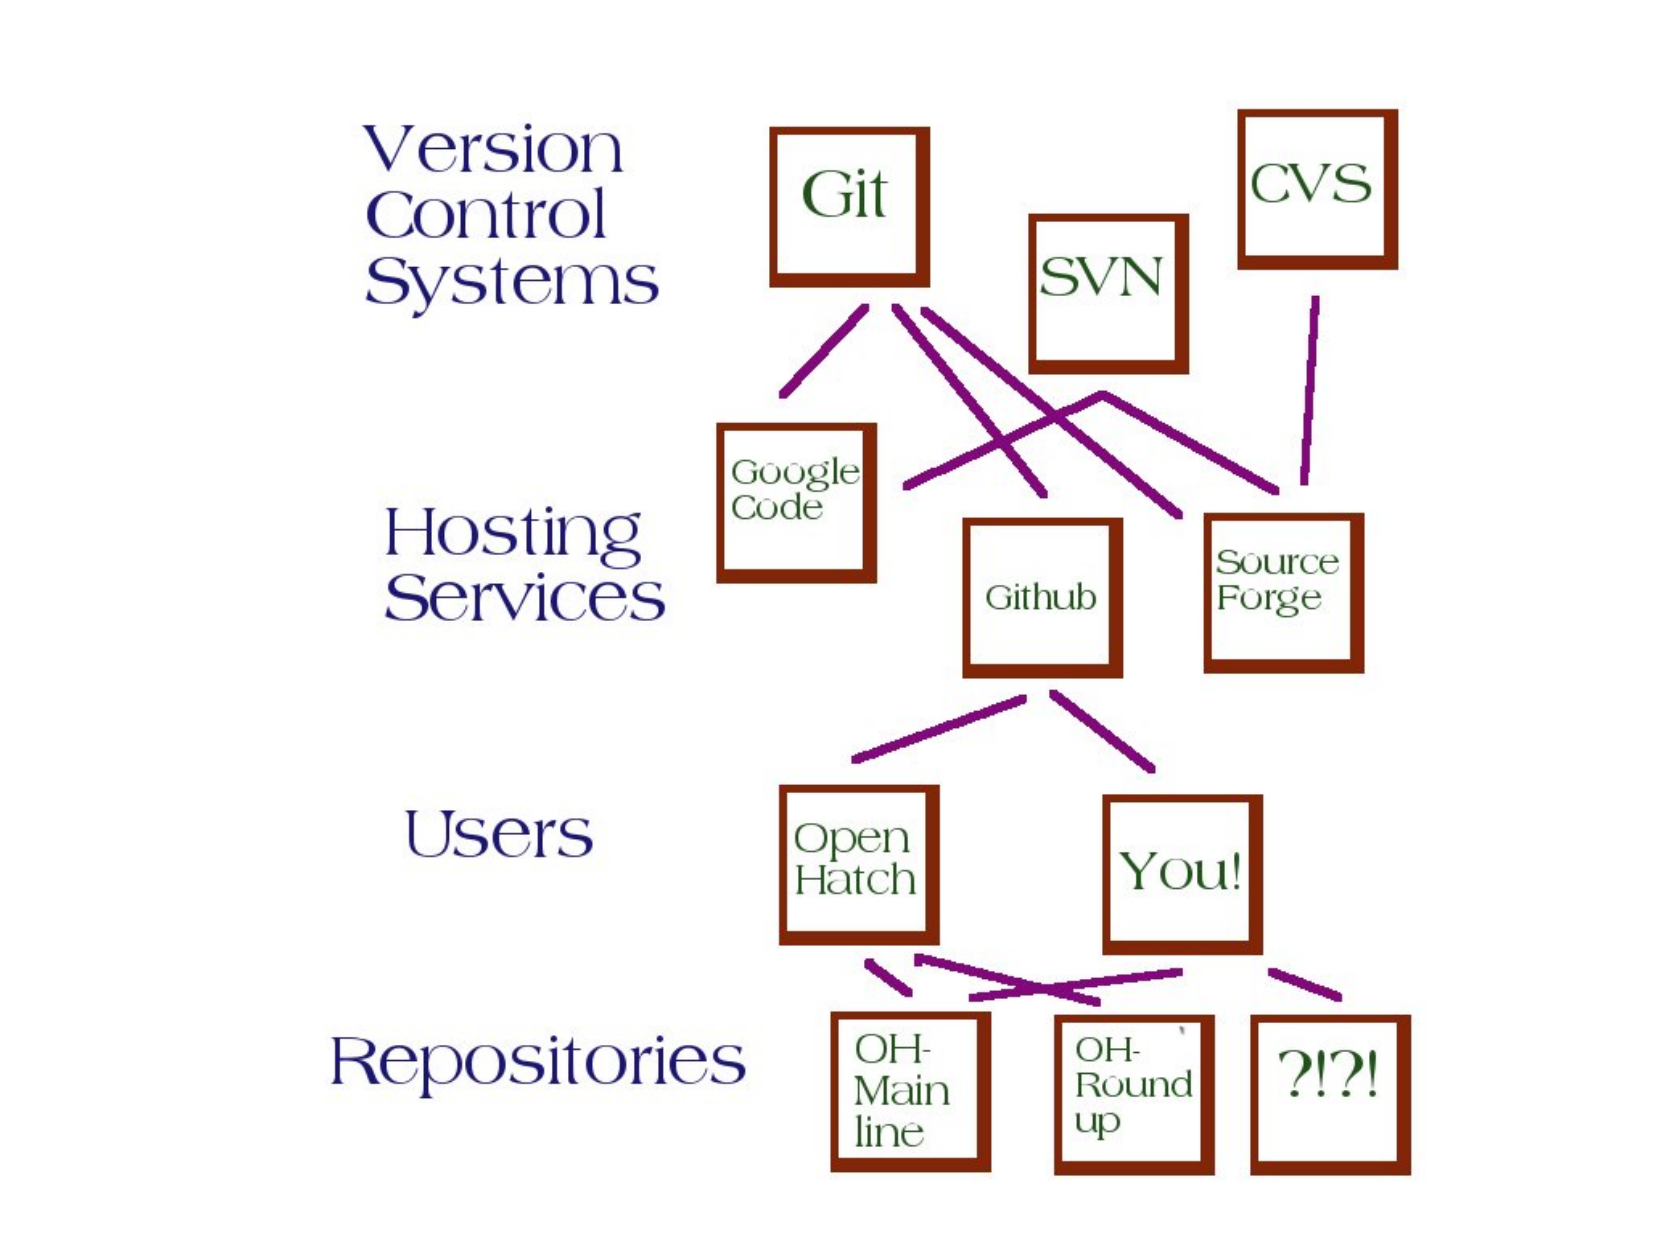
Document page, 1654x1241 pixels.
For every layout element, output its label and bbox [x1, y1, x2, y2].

picture [300, 74, 1426, 1201]
